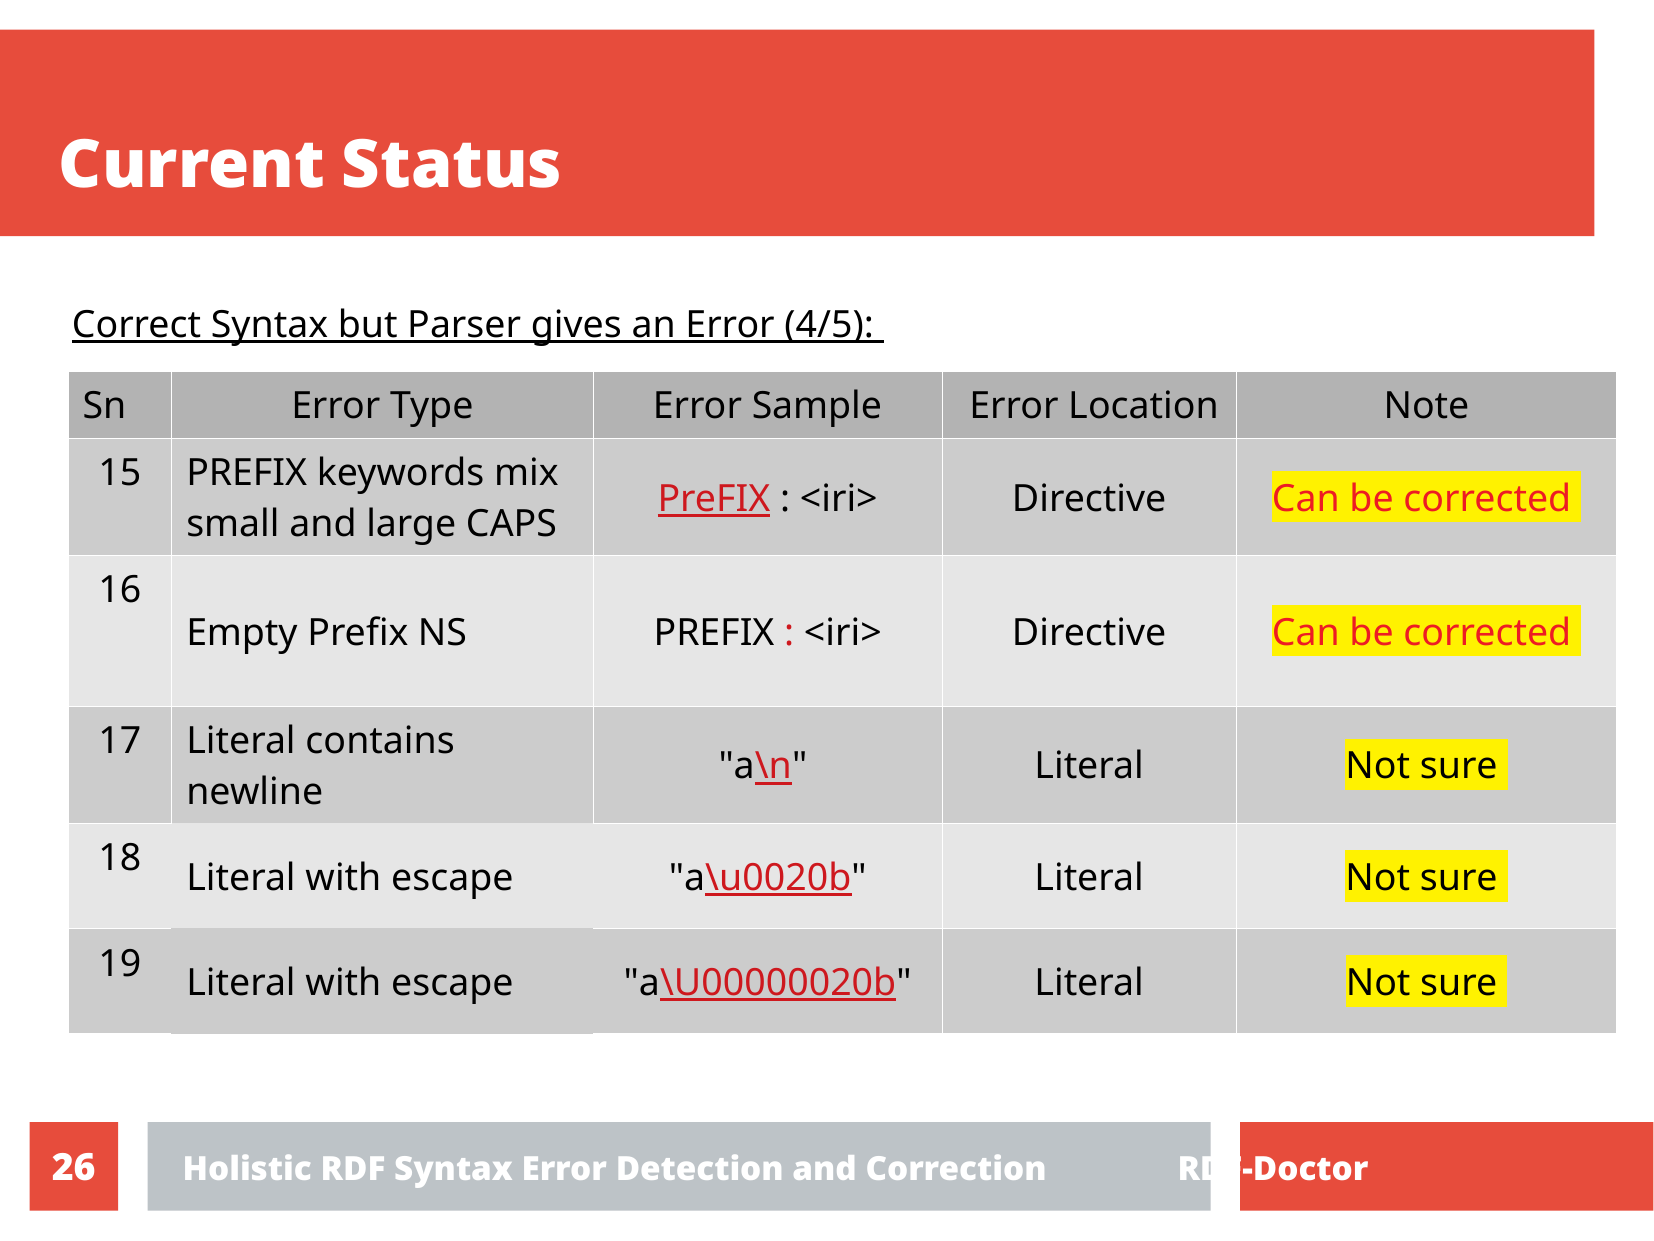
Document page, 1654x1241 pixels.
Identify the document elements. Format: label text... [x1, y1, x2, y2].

table_cell "a\n" [594, 707, 942, 823]
table_cell PREFIX keywords mix small and large CAPS [172, 439, 593, 555]
text_box Correct Syntax but Parser gives an Error (4/5): [57, 290, 1013, 359]
table_cell PreFIX : <iri> [594, 439, 942, 555]
table_cell Literal [943, 929, 1236, 1033]
table_cell Empty Prefix NS [172, 556, 593, 706]
table_cell Not sure [1237, 929, 1616, 1033]
text_box Holistic RDF Syntax Error Detection and Correction RDF-Doctor [182, 1137, 1638, 1191]
table_cell Can be corrected [1237, 439, 1616, 555]
table_header Error Location [943, 372, 1236, 438]
table_cell "a\u0020b" [593, 824, 942, 928]
table_cell Literal [943, 824, 1236, 928]
table_cell Directive [943, 439, 1236, 555]
table_header Error Type [172, 372, 593, 438]
table_cell Not sure [1237, 824, 1616, 928]
table_header Sn [69, 372, 171, 438]
table_header Note [1237, 372, 1616, 438]
table_cell 16 [69, 556, 171, 706]
title Current Status [59, 59, 1595, 207]
table_cell 19 [69, 929, 171, 1033]
table_cell Not sure [1237, 707, 1616, 823]
table_cell "a\U00000020b" [593, 929, 942, 1033]
table_cell Literal with escape [171, 823, 593, 928]
table_cell 18 [69, 824, 171, 928]
table_cell 15 [69, 439, 171, 555]
table_cell Literal with escape [171, 928, 593, 1034]
table_cell Literal [943, 707, 1236, 823]
table_cell 17 [69, 707, 171, 823]
table_cell PREFIX : <iri> [594, 556, 942, 706]
table_cell Literal contains newline [172, 707, 593, 823]
table_header Error Sample [594, 372, 942, 438]
table_cell Can be corrected [1237, 556, 1616, 706]
table_cell Directive [943, 556, 1236, 706]
